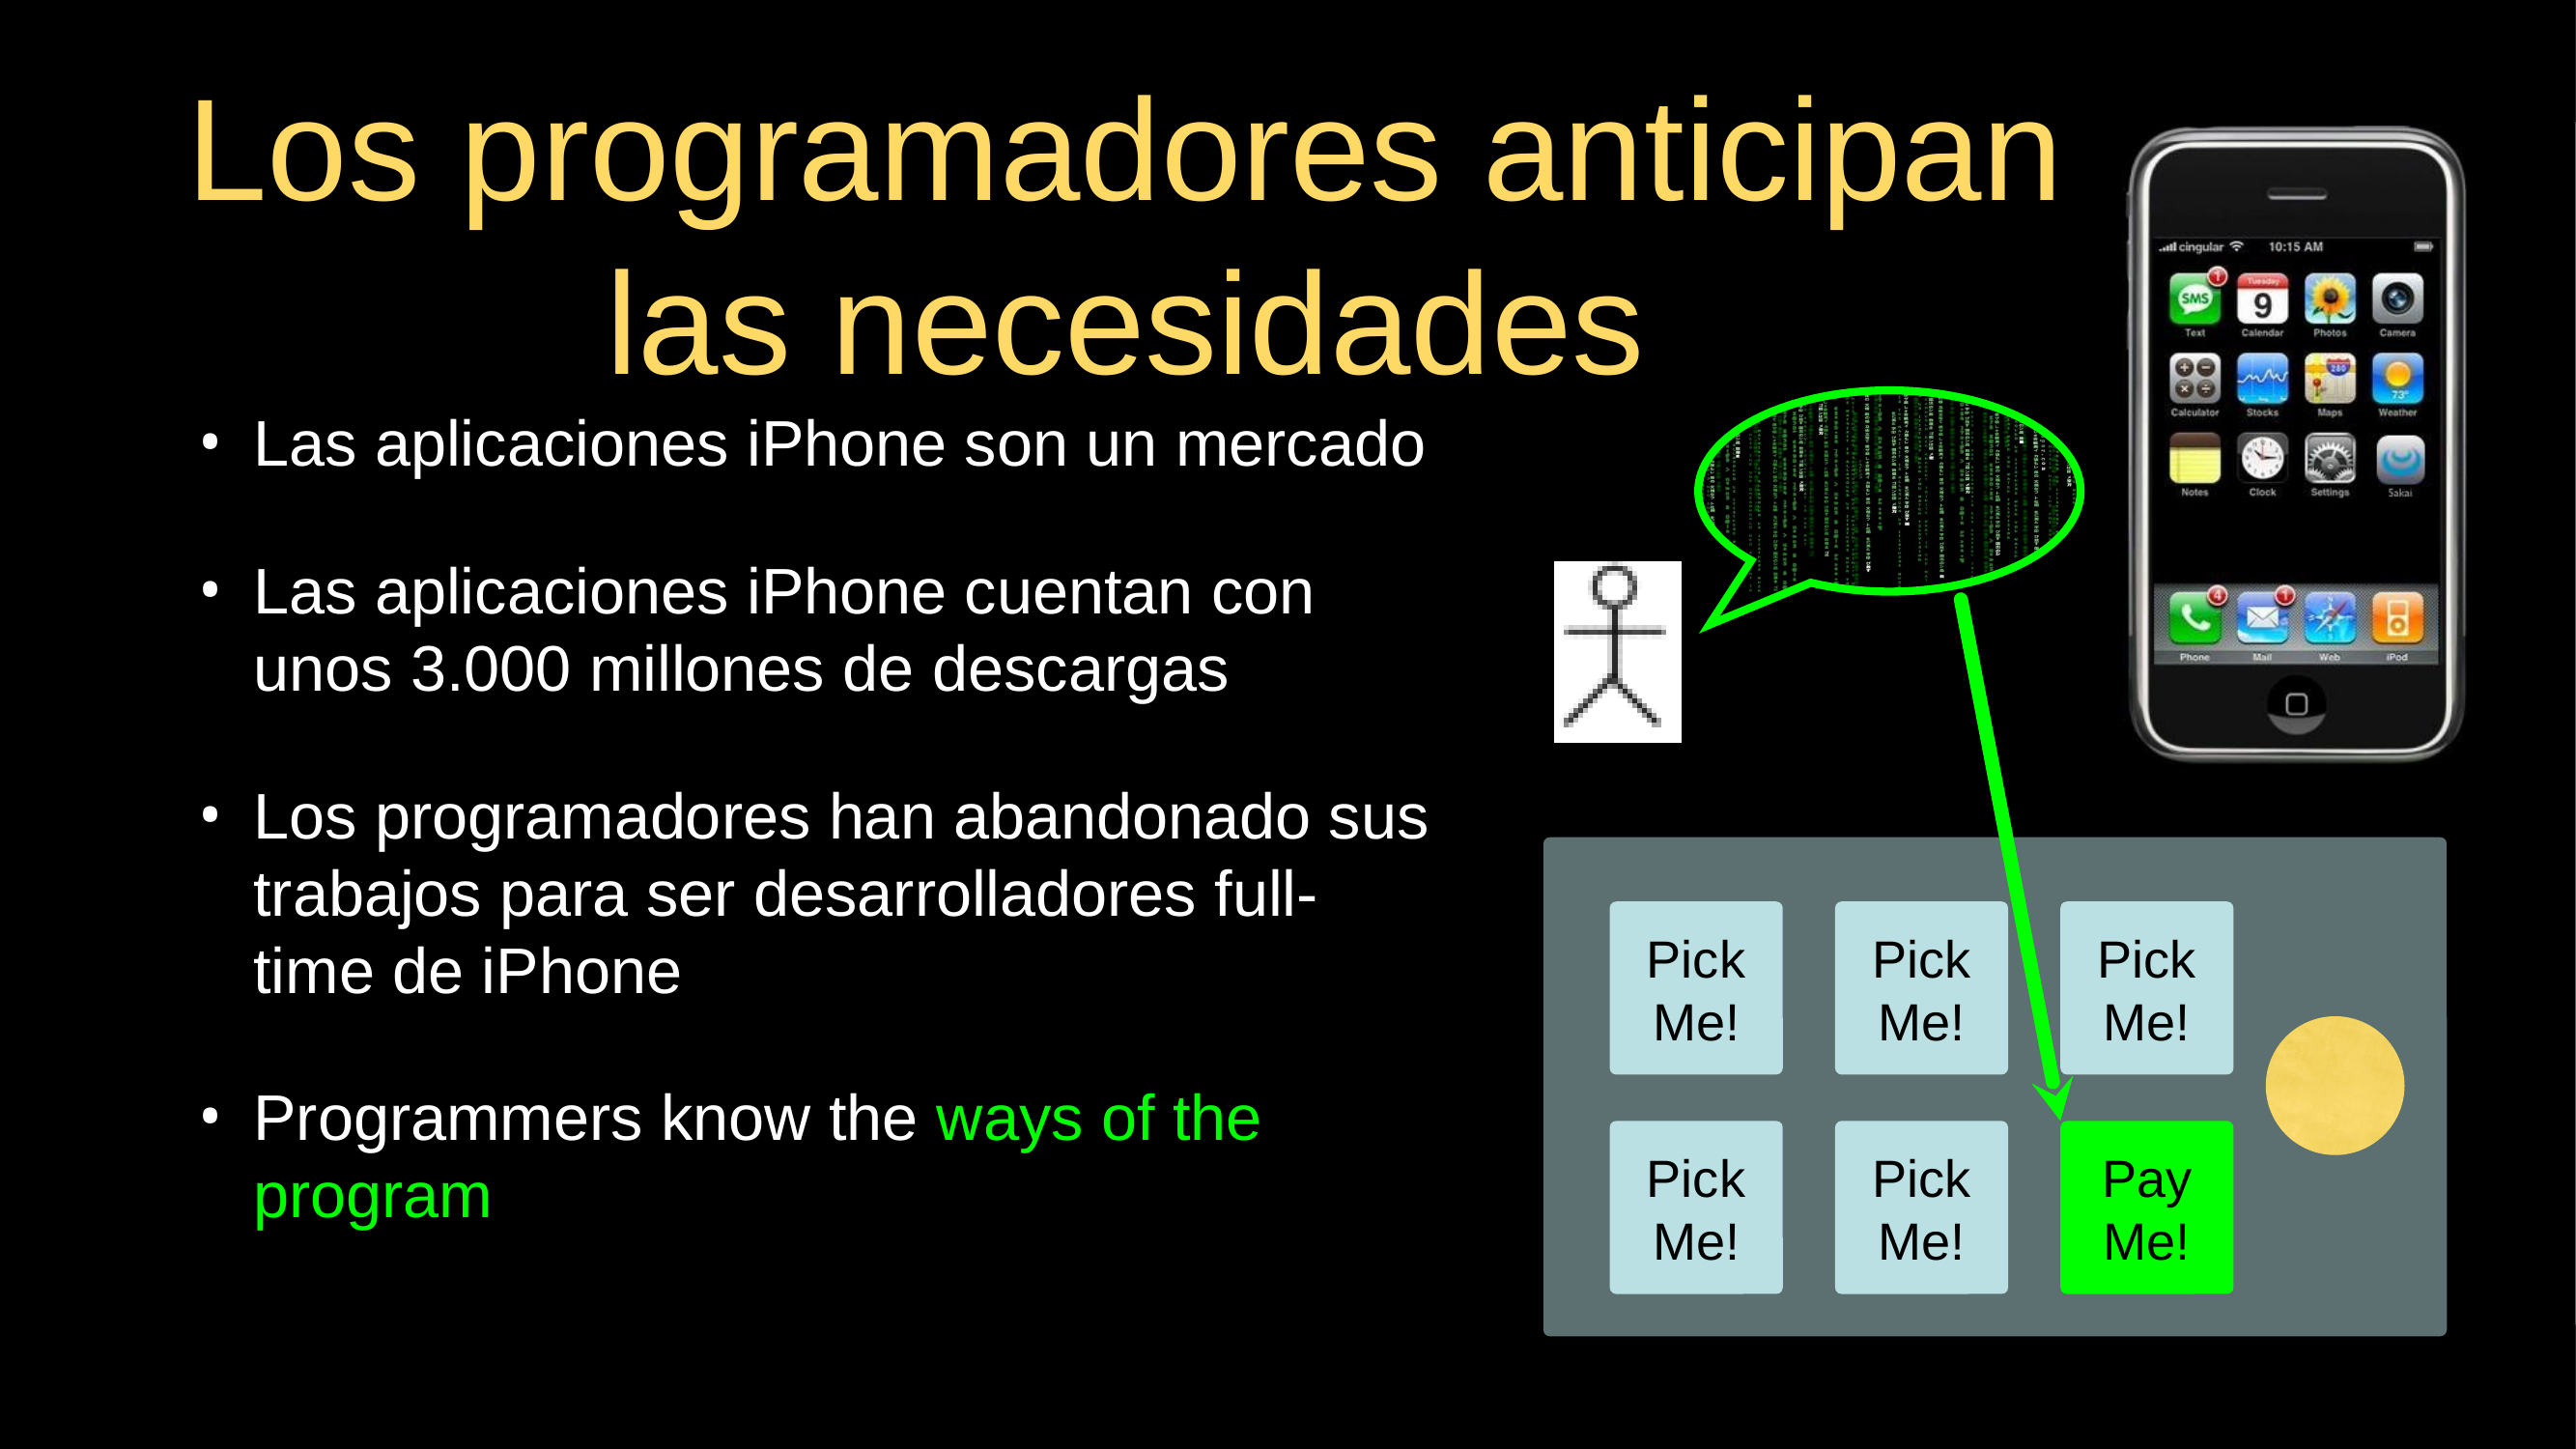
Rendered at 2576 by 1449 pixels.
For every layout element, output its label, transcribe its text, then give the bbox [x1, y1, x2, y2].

text_box Pick Me! [1834, 1121, 2009, 1294]
picture [2122, 126, 2468, 764]
text_box Pay Me! [2060, 1121, 2234, 1294]
text_box Pick Me! [1834, 901, 2009, 1075]
text_box Pick Me! [1609, 1121, 1783, 1294]
text_box [1698, 390, 2081, 625]
picture [1554, 561, 1682, 743]
title Los programadores anticipan las necesidades [128, 122, 2123, 338]
list Las aplicaciones iPhone son un mercado Las aplicaciones iPhone cuentan con unos 3.000 millones de descargas Los programadores han abandonado sus trabajos para ser desarrolladores full-time de iPhone Programmers know the ways of the program [128, 338, 1446, 1294]
text_box [1543, 837, 2448, 1337]
text_box Pick Me! [2060, 901, 2234, 1075]
text_box Pick Me! [1609, 901, 1783, 1075]
